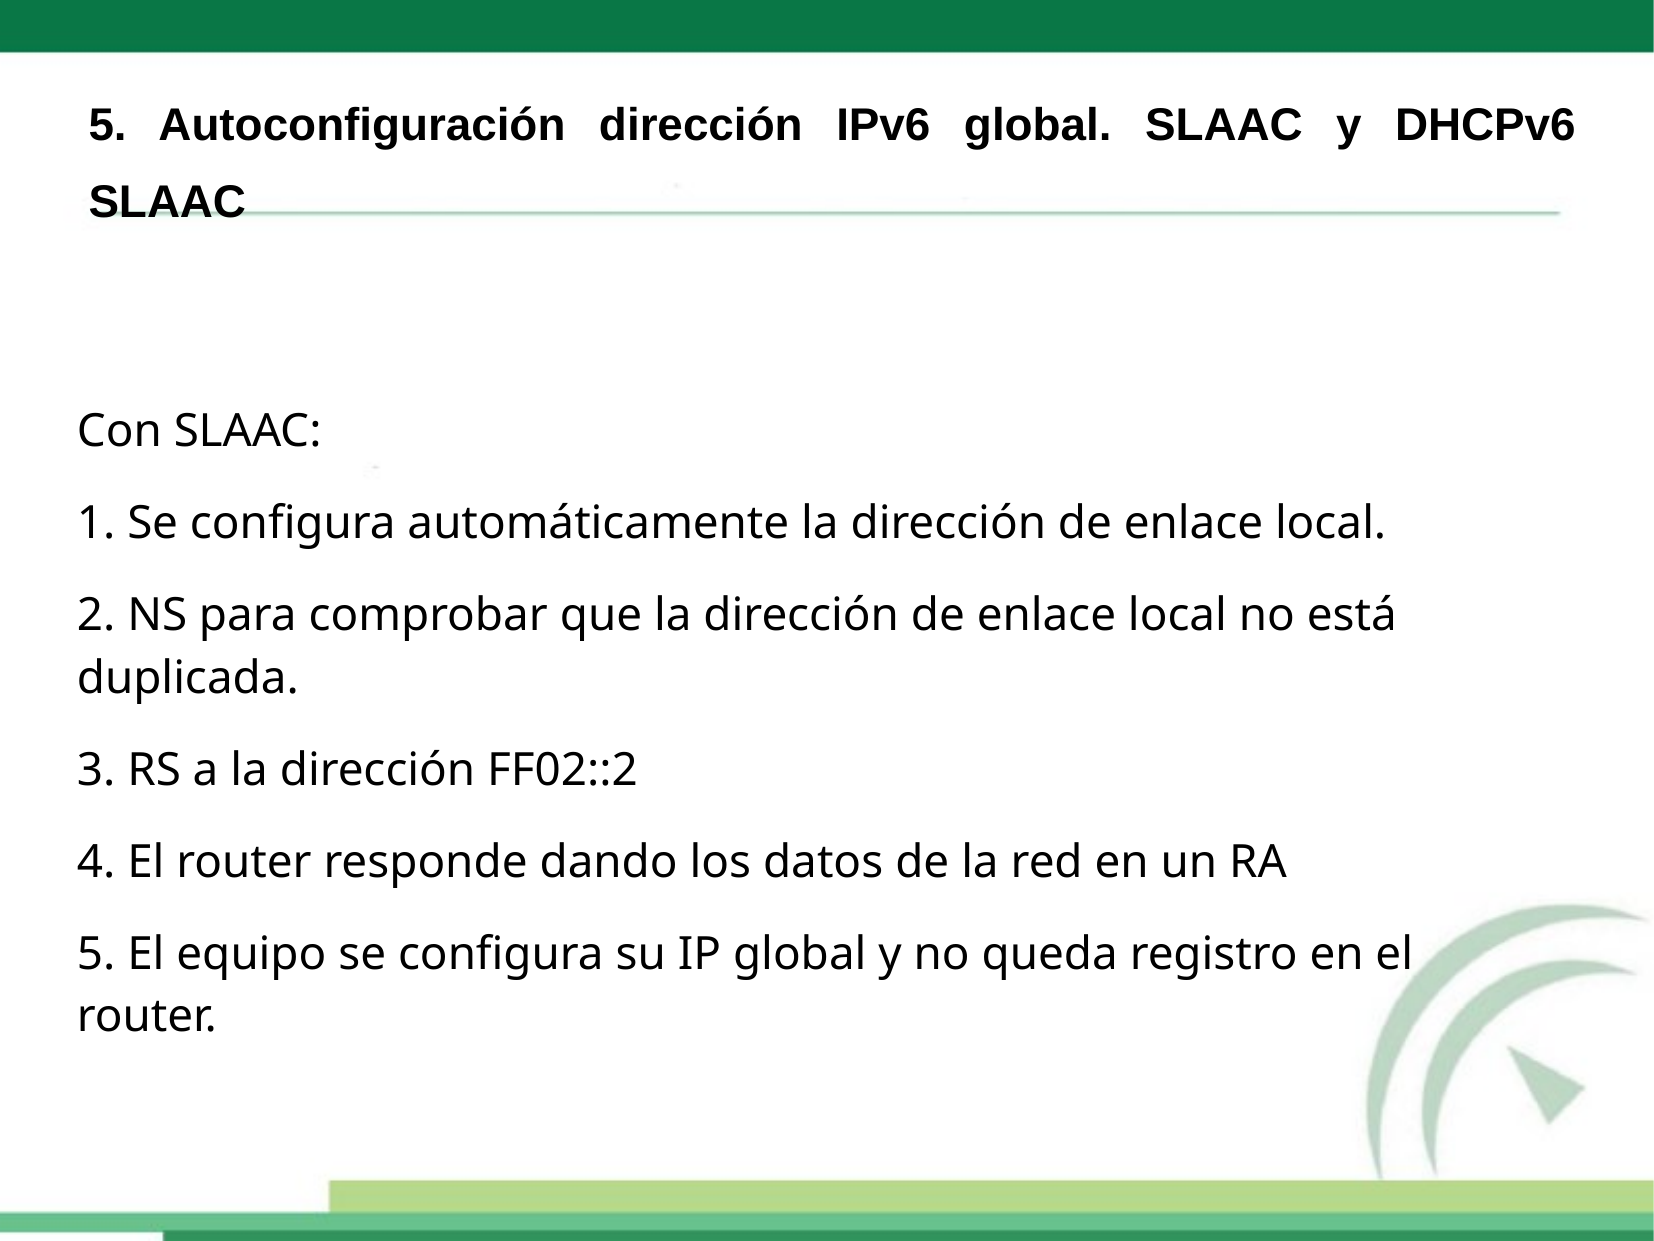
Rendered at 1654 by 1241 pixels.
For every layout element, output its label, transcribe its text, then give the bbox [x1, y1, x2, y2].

title 5. Autoconfiguración dirección IPv6 global. SLAAC y DHCPv6 SLAAC [88, 46, 1577, 254]
picture [0, 0, 1654, 1241]
list Con SLAAC: 1. Se configura automáticamente la dirección de enlace local. 2. NS para comprobar que la dirección de enlace local no está duplicada. 3. RS a la dirección FF02::2 4. El router responde dando los datos de la red en un RA 5. El equipo se configura su IP global y no queda registro en el router. [76, 213, 1565, 1211]
